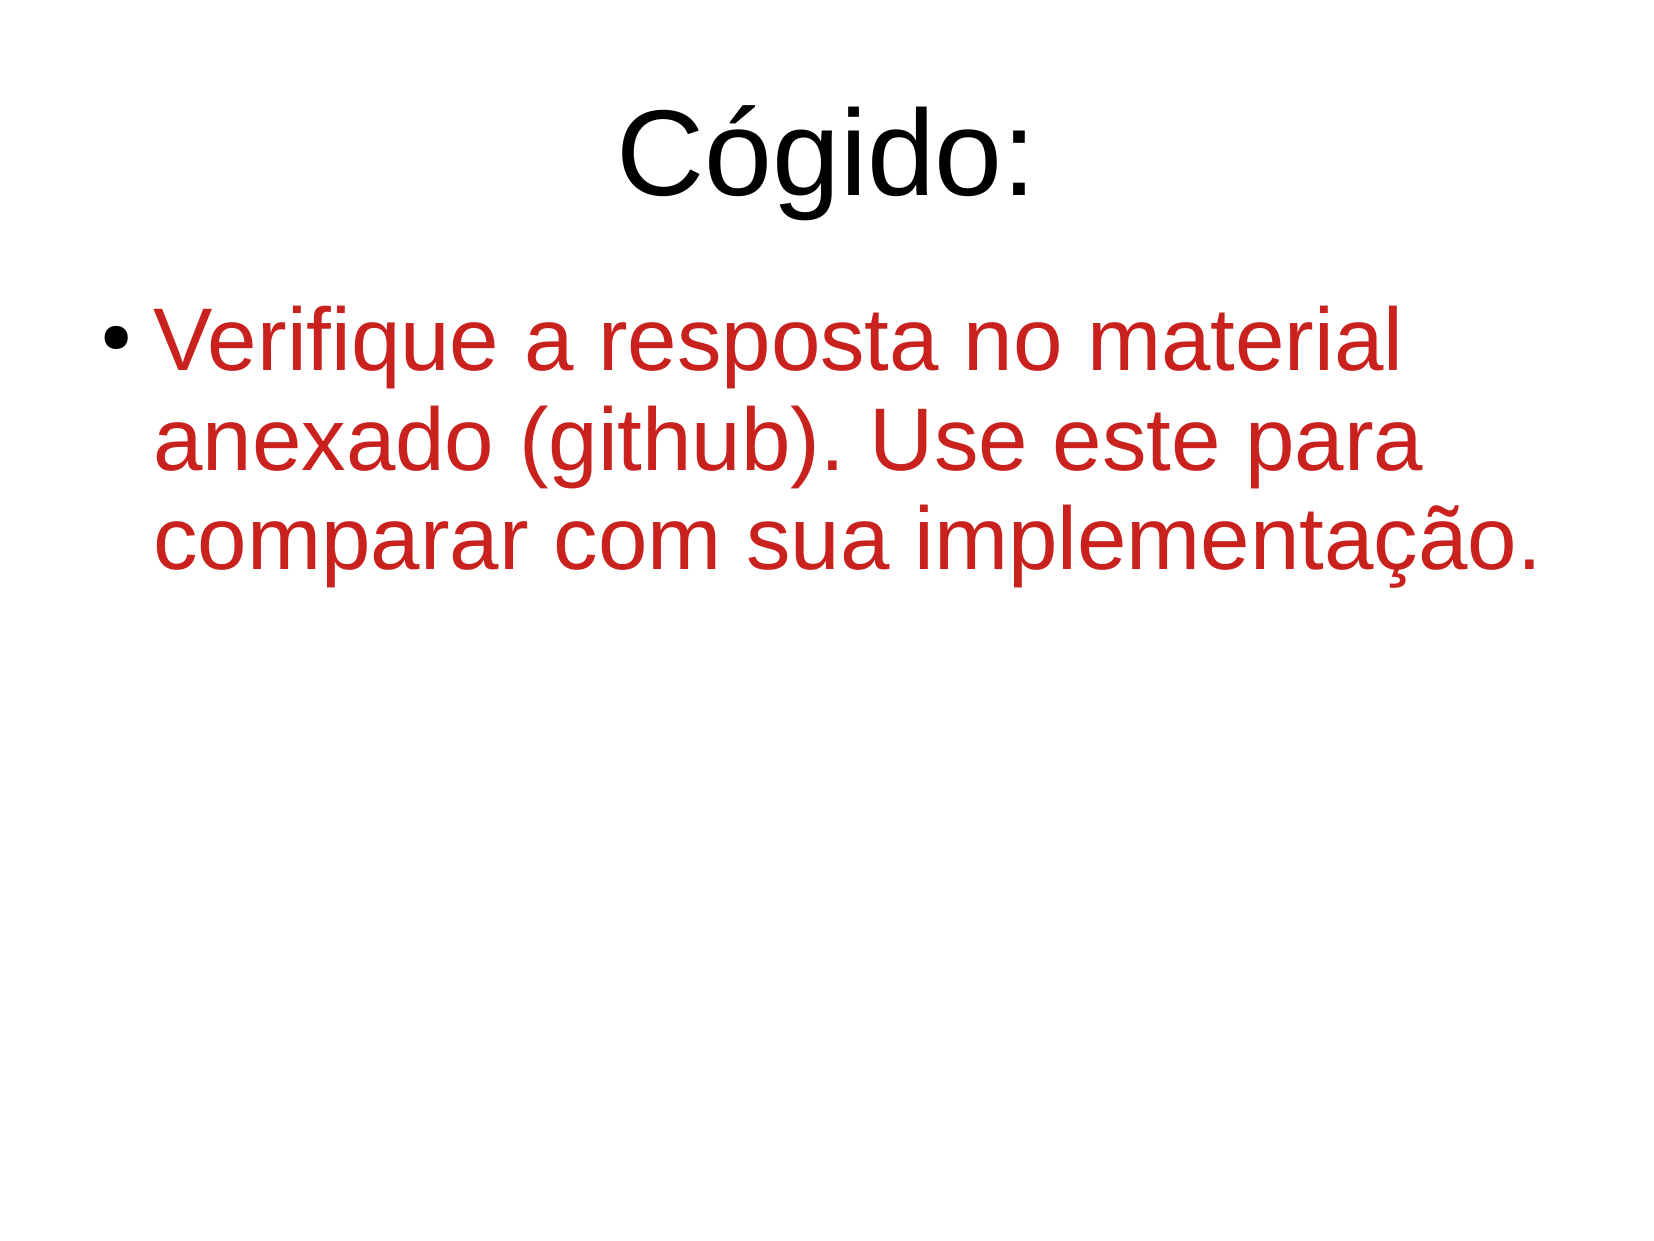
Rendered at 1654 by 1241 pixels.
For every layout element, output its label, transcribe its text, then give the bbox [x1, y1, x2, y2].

title Cógido: [82, 49, 1571, 257]
list Verifique a resposta no material anexado (github). Use este para comparar com sua implementação. [82, 290, 1571, 1010]
